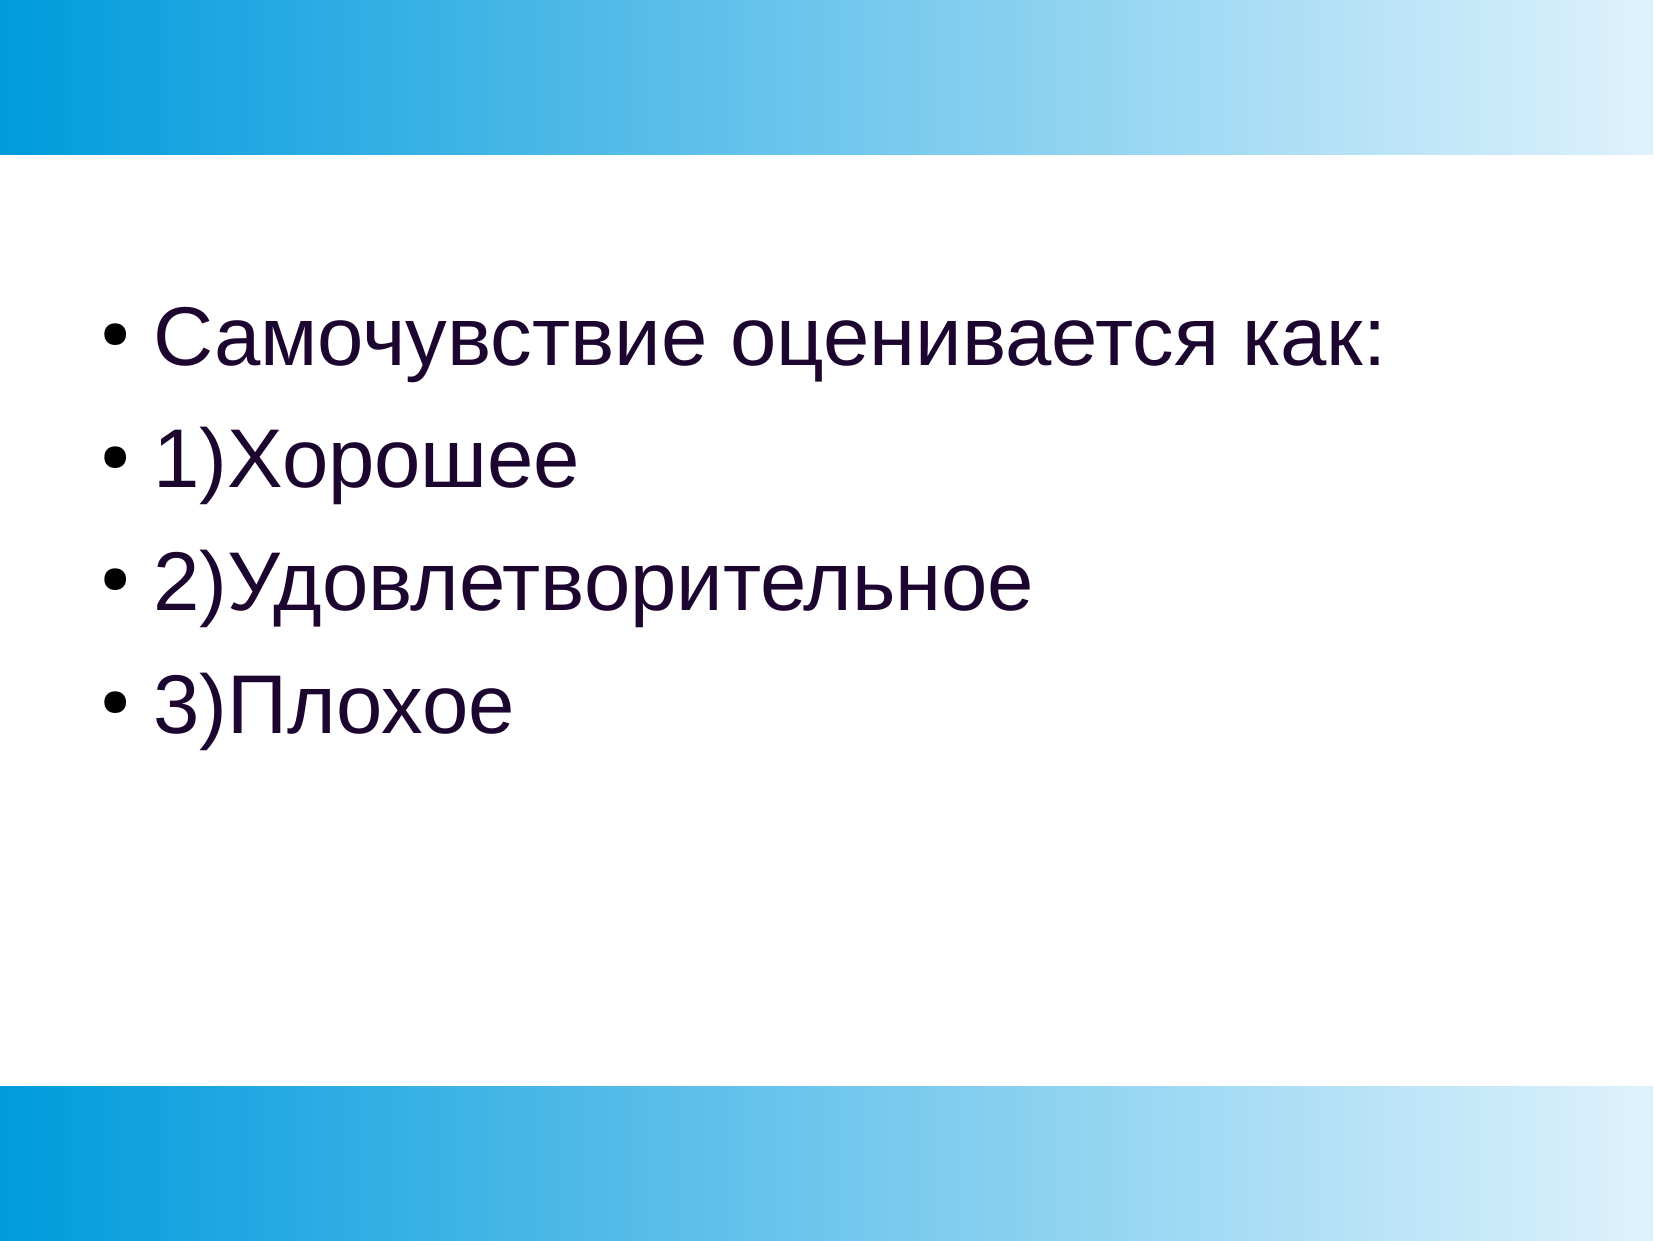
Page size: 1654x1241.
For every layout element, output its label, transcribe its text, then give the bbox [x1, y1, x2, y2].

list Самочувствие оценивается как: 1)Хорошее 2)Удовлетворительное 3)Плохое [82, 290, 1571, 1010]
